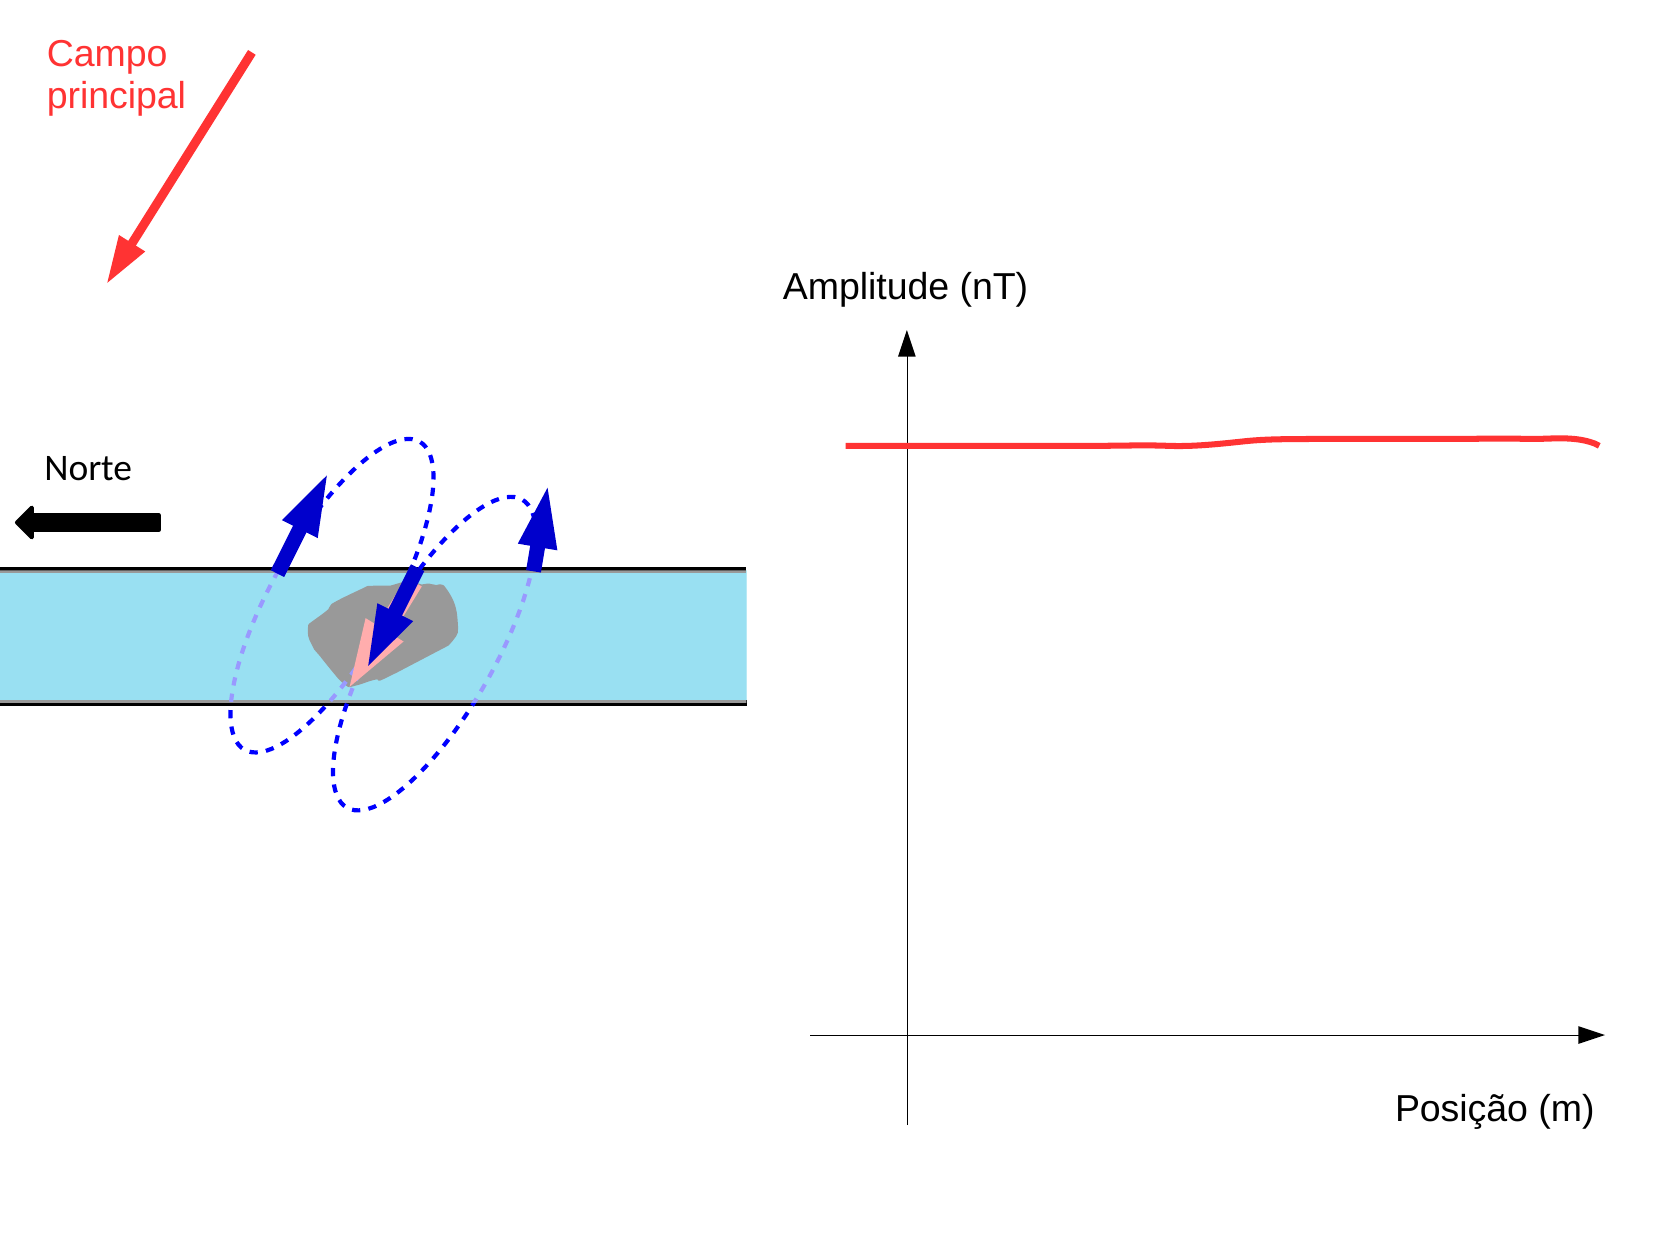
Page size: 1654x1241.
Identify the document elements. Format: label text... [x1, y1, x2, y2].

text_box [0, 570, 747, 703]
text_box Posição (m) [1380, 1080, 1610, 1137]
text_box Campo principal [32, 25, 257, 124]
text_box [17, 507, 159, 538]
text_box Amplitude (nT) [768, 258, 1044, 316]
text_box Norte [17, 435, 160, 496]
